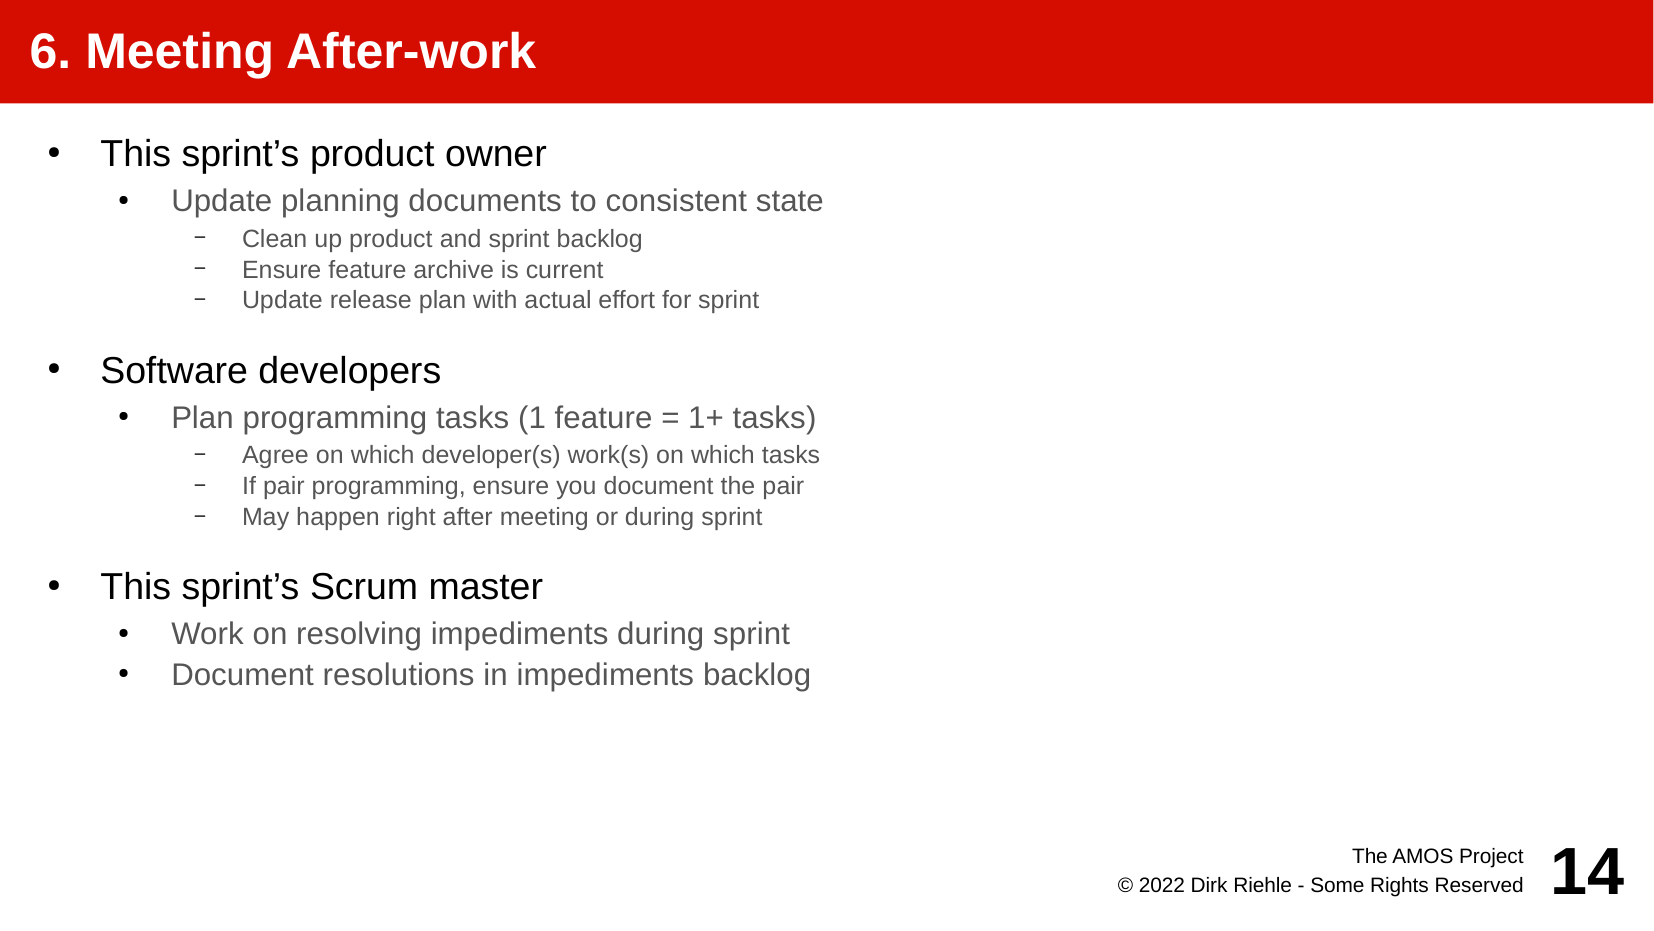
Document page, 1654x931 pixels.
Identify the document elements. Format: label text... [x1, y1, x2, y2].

title 6. Meeting After-work [0, 0, 1654, 104]
list This sprint’s product owner Update planning documents to consistent state Clean up product and sprint backlog Ensure feature archive is current Update release plan with actual effort for sprint Software developers Plan programming tasks (1 feature = 1+ tasks) Agree on which developer(s) work(s) on which tasks If pair programming, ensure you document the pair May happen right after meeting or during sprint This sprint’s Scrum master Work on resolving impediments during sprint Document resolutions in impediments backlog [29, 132, 1625, 813]
